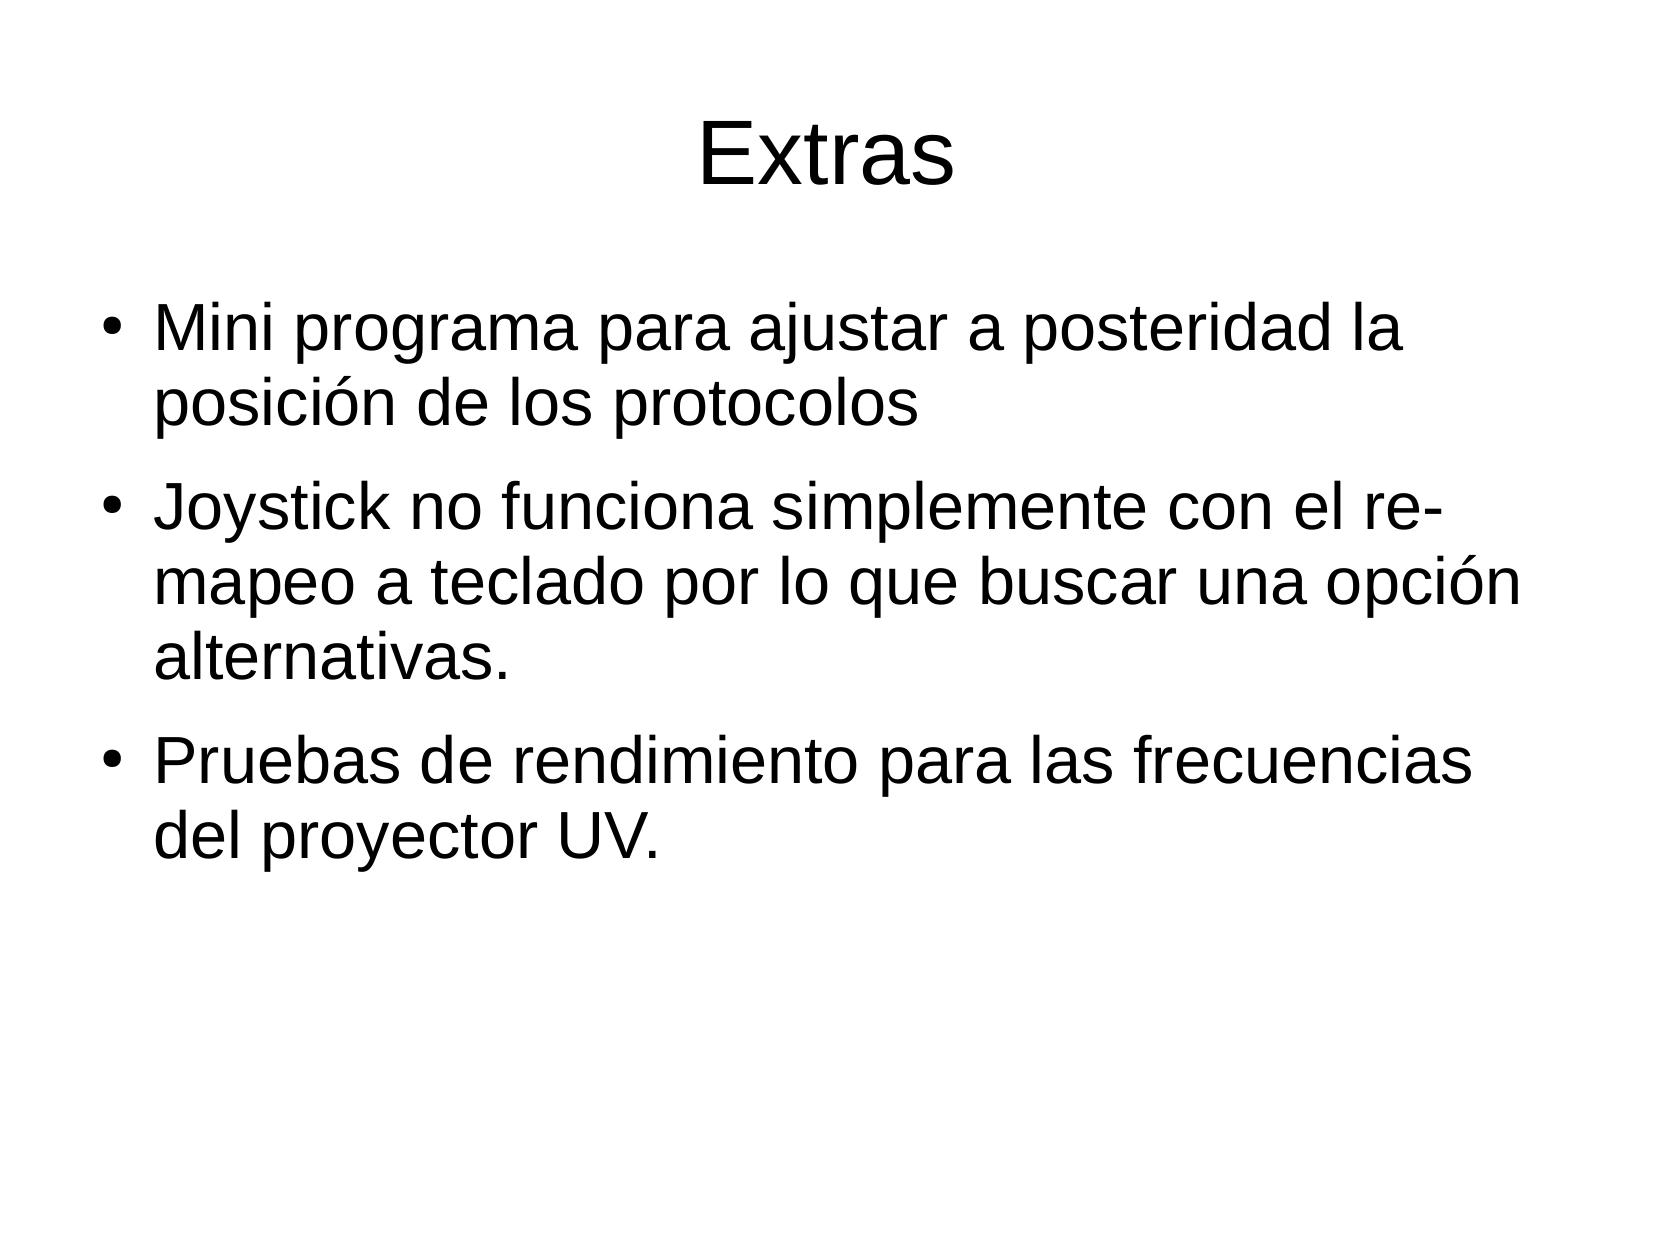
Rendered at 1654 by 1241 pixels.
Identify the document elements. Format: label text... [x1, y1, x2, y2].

title Extras [82, 49, 1571, 257]
list Mini programa para ajustar a posteridad la posición de los protocolos Joystick no funciona simplemente con el re-mapeo a teclado por lo que buscar una opción alternativas. Pruebas de rendimiento para las frecuencias del proyector UV. [82, 290, 1571, 1010]
